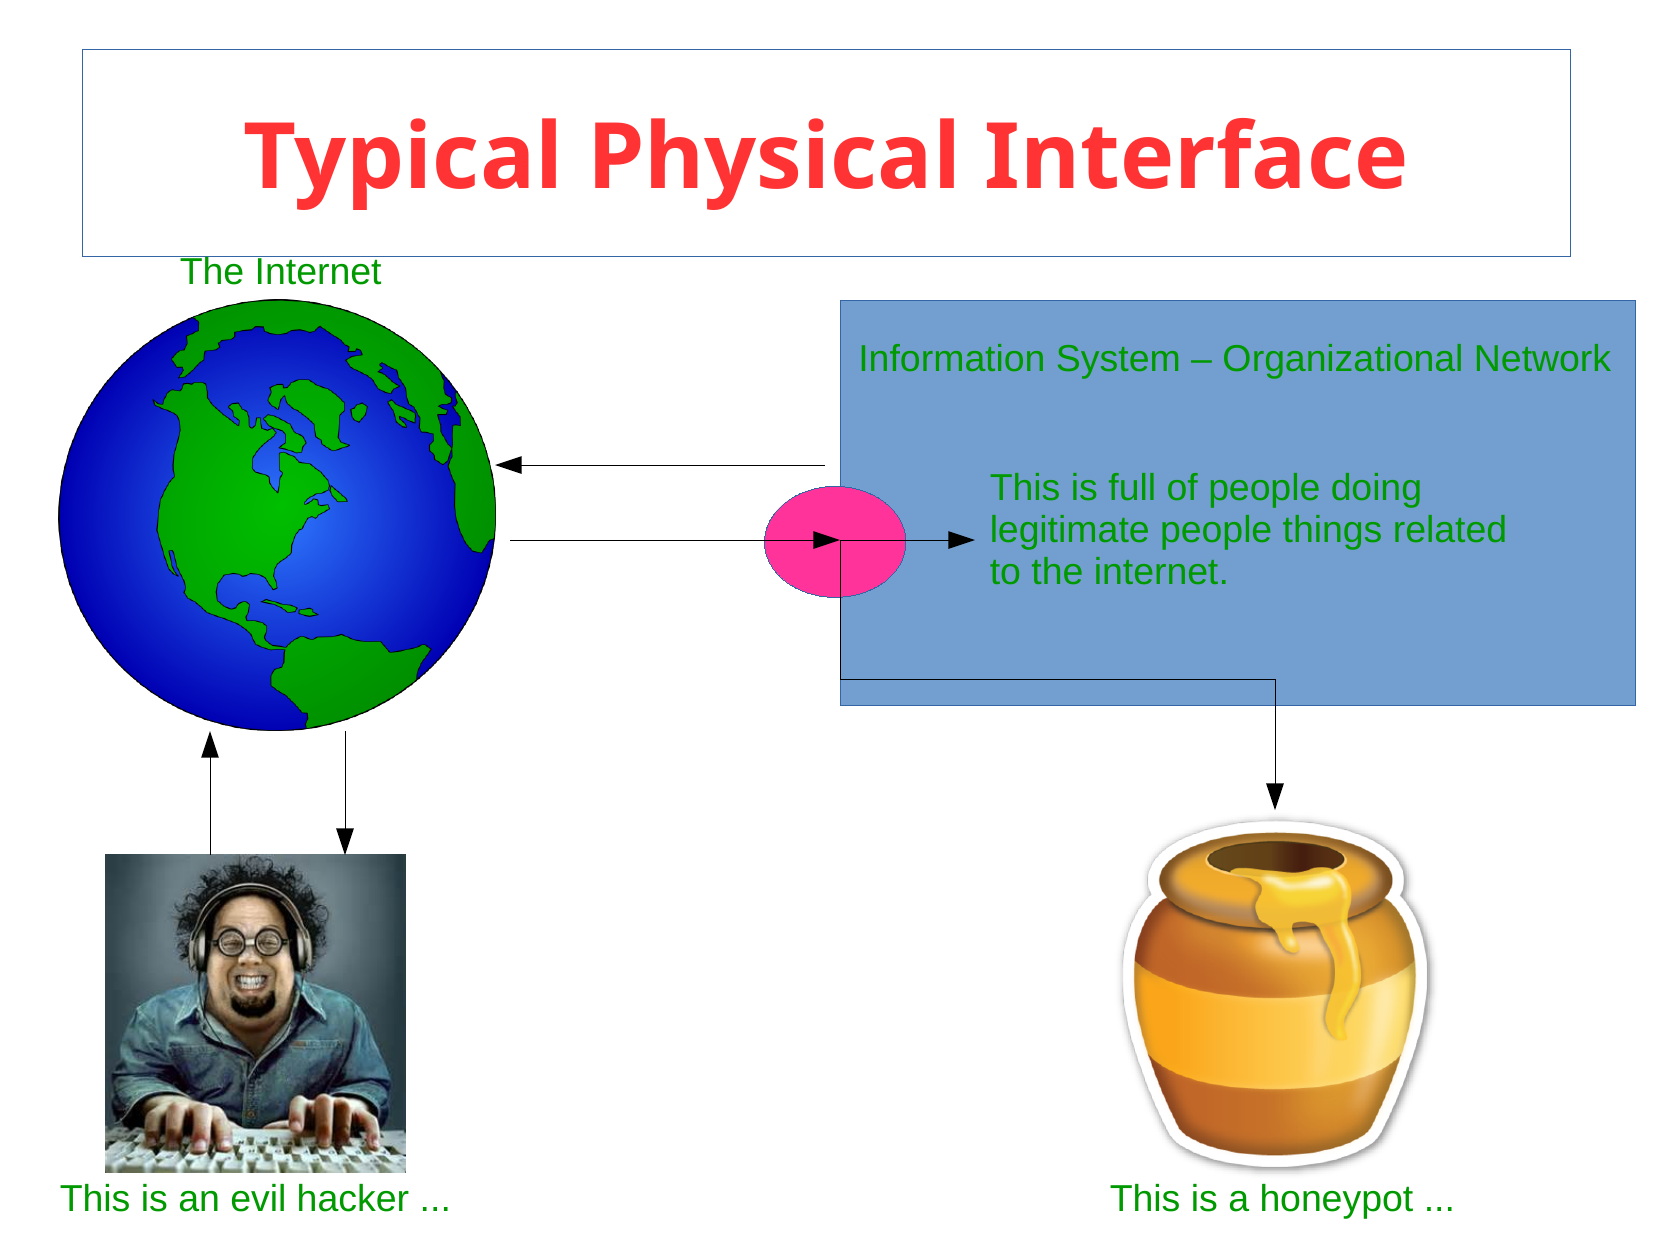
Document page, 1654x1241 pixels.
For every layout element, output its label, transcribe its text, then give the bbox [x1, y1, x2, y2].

picture [1110, 809, 1441, 1170]
text_box This is an evil hacker ... [45, 1170, 496, 1227]
title Typical Physical Interface [82, 49, 1571, 257]
text_box [764, 541, 840, 598]
picture [105, 854, 406, 1170]
text_box Information System – Organizational Network [843, 330, 1654, 429]
text_box [840, 680, 1275, 706]
text_box [764, 300, 1636, 706]
text_box This is full of people doing legitimate people things related to the internet. [975, 459, 1546, 601]
text_box The Internet [165, 243, 406, 301]
picture [58, 299, 496, 732]
text_box This is a honeypot ... [1095, 1170, 1486, 1227]
